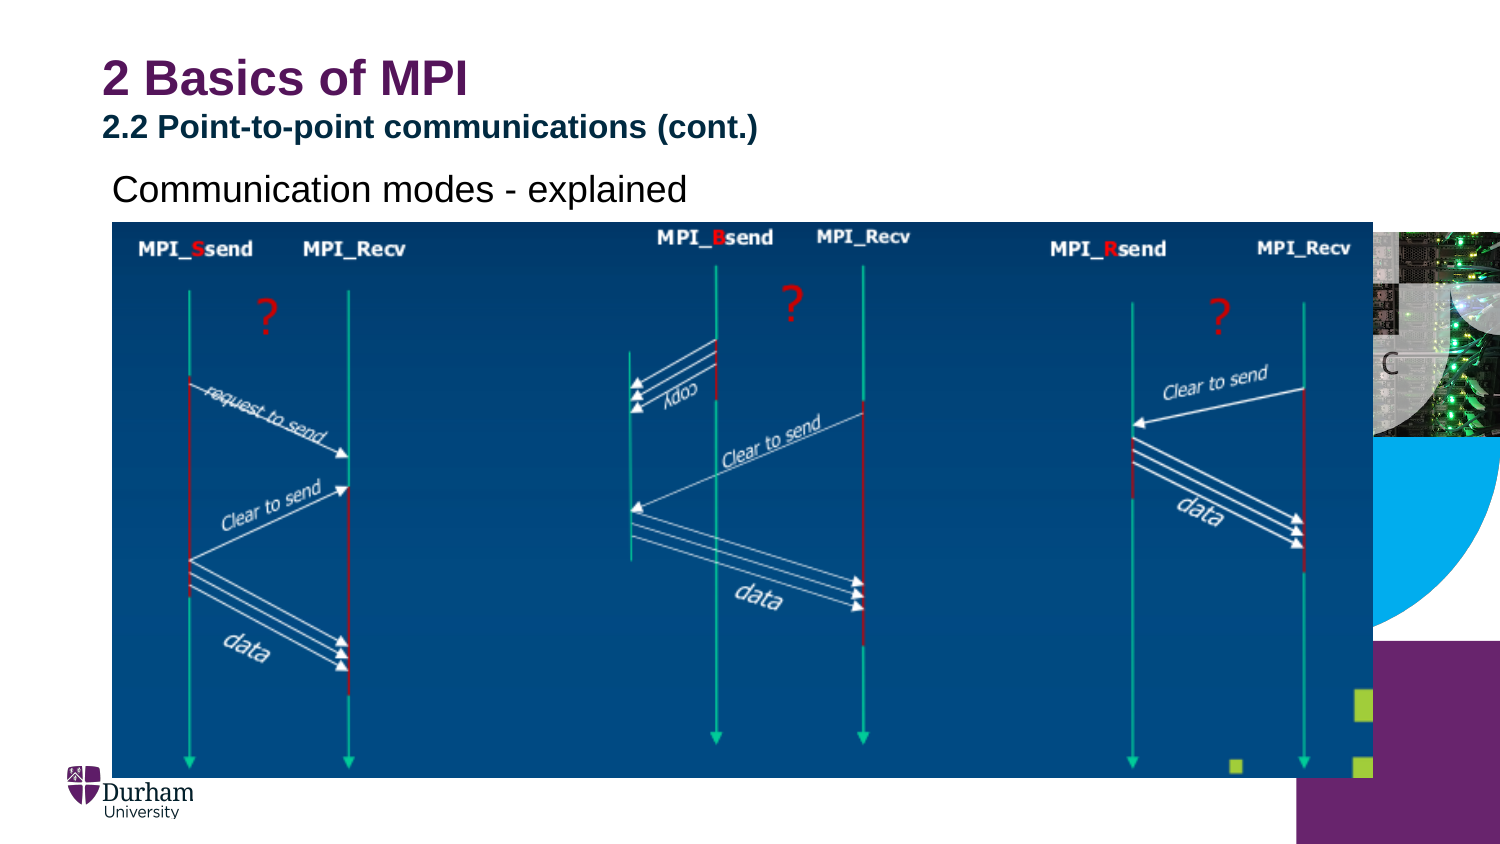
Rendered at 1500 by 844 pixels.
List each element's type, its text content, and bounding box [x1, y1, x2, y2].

text_box Communication modes - explained [97, 161, 1362, 261]
picture [67, 222, 1500, 819]
title 2 Basics of MPI 2.2 Point-to-point communications (cont.) [101, 45, 1399, 187]
text_box [1296, 640, 1500, 844]
